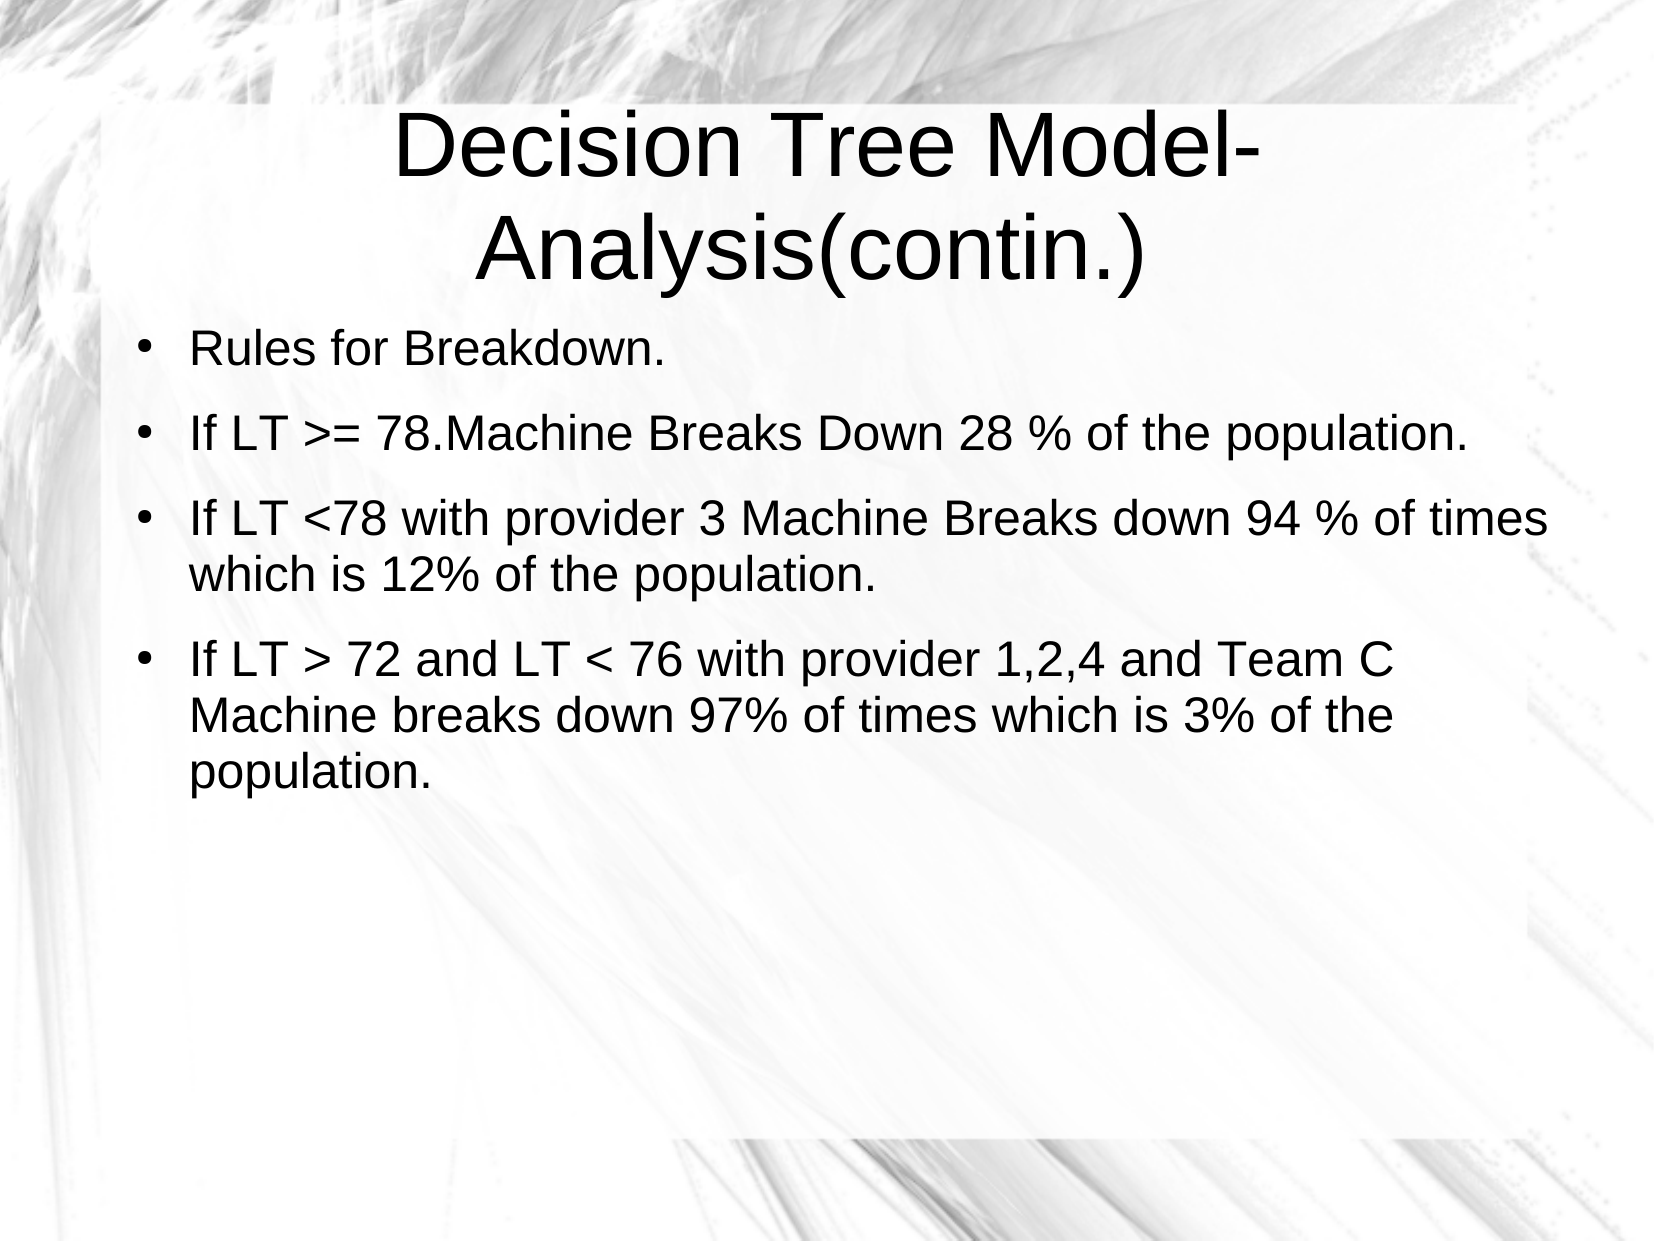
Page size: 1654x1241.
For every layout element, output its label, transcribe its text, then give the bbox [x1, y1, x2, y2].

picture [0, 0, 1654, 1241]
title Decision Tree Model-Analysis(contin.) [118, 93, 1506, 299]
list Rules for Breakdown. If LT >= 78.Machine Breaks Down 28 % of the population. If LT <78 with provider 3 Machine Breaks down 94 % of times which is 12% of the population. If LT > 72 and LT < 76 with provider 1,2,4 and Team C Machine breaks down 97% of times which is 3% of the population. [118, 319, 1571, 1241]
